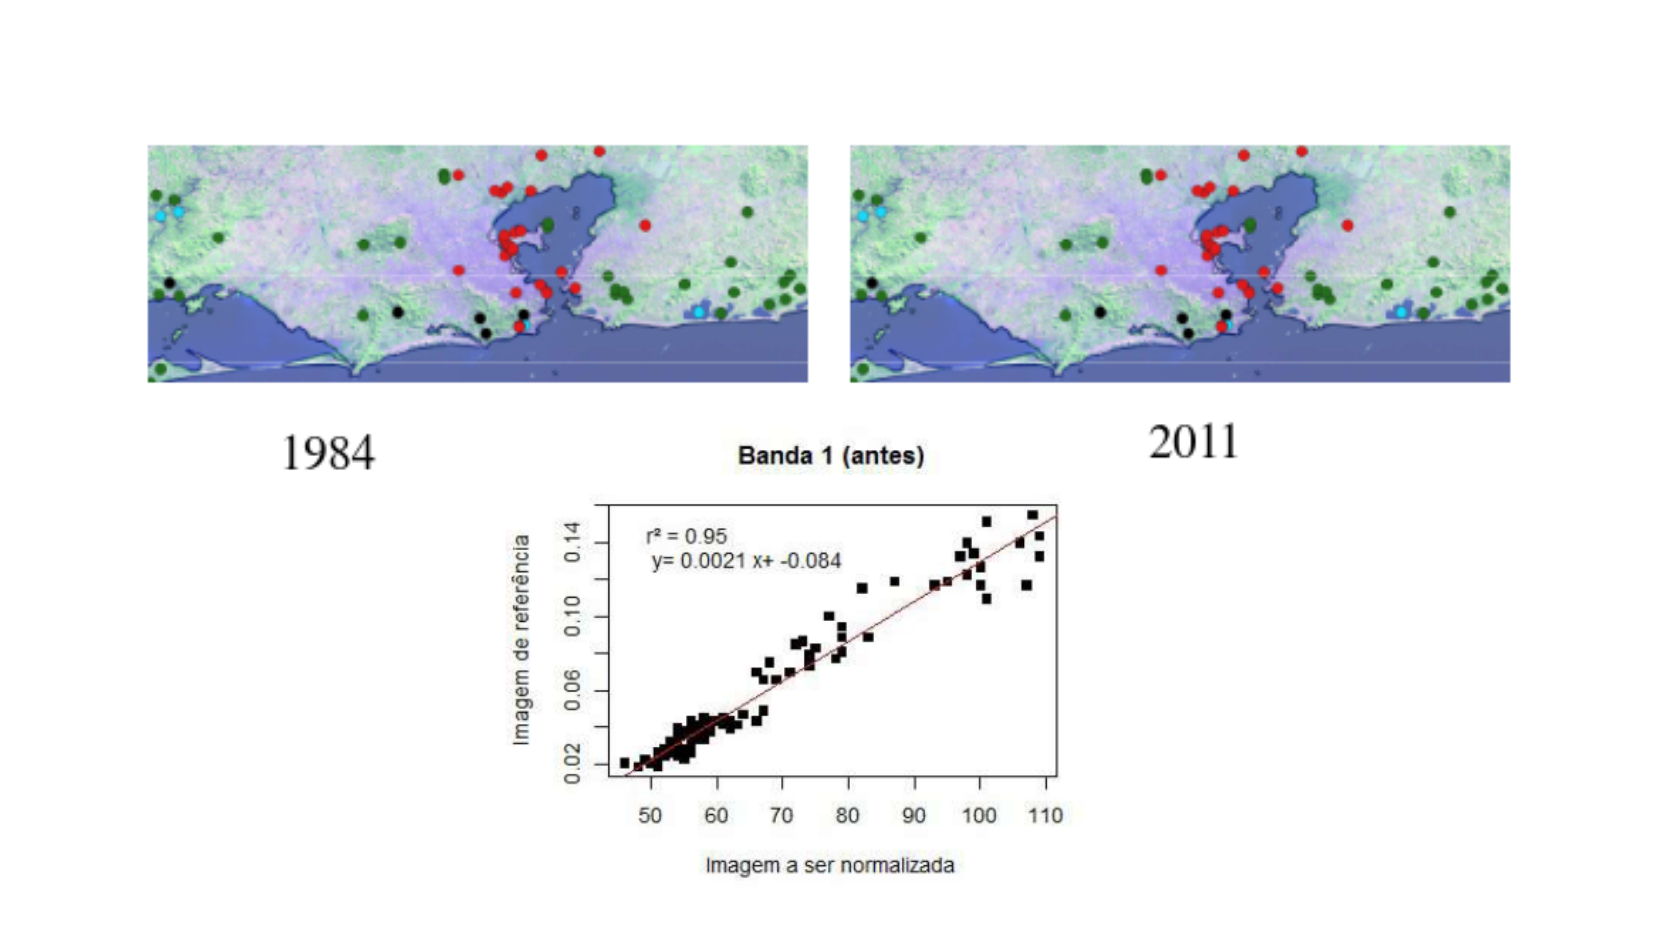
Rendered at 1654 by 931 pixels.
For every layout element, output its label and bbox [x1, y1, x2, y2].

picture [118, 106, 1558, 895]
